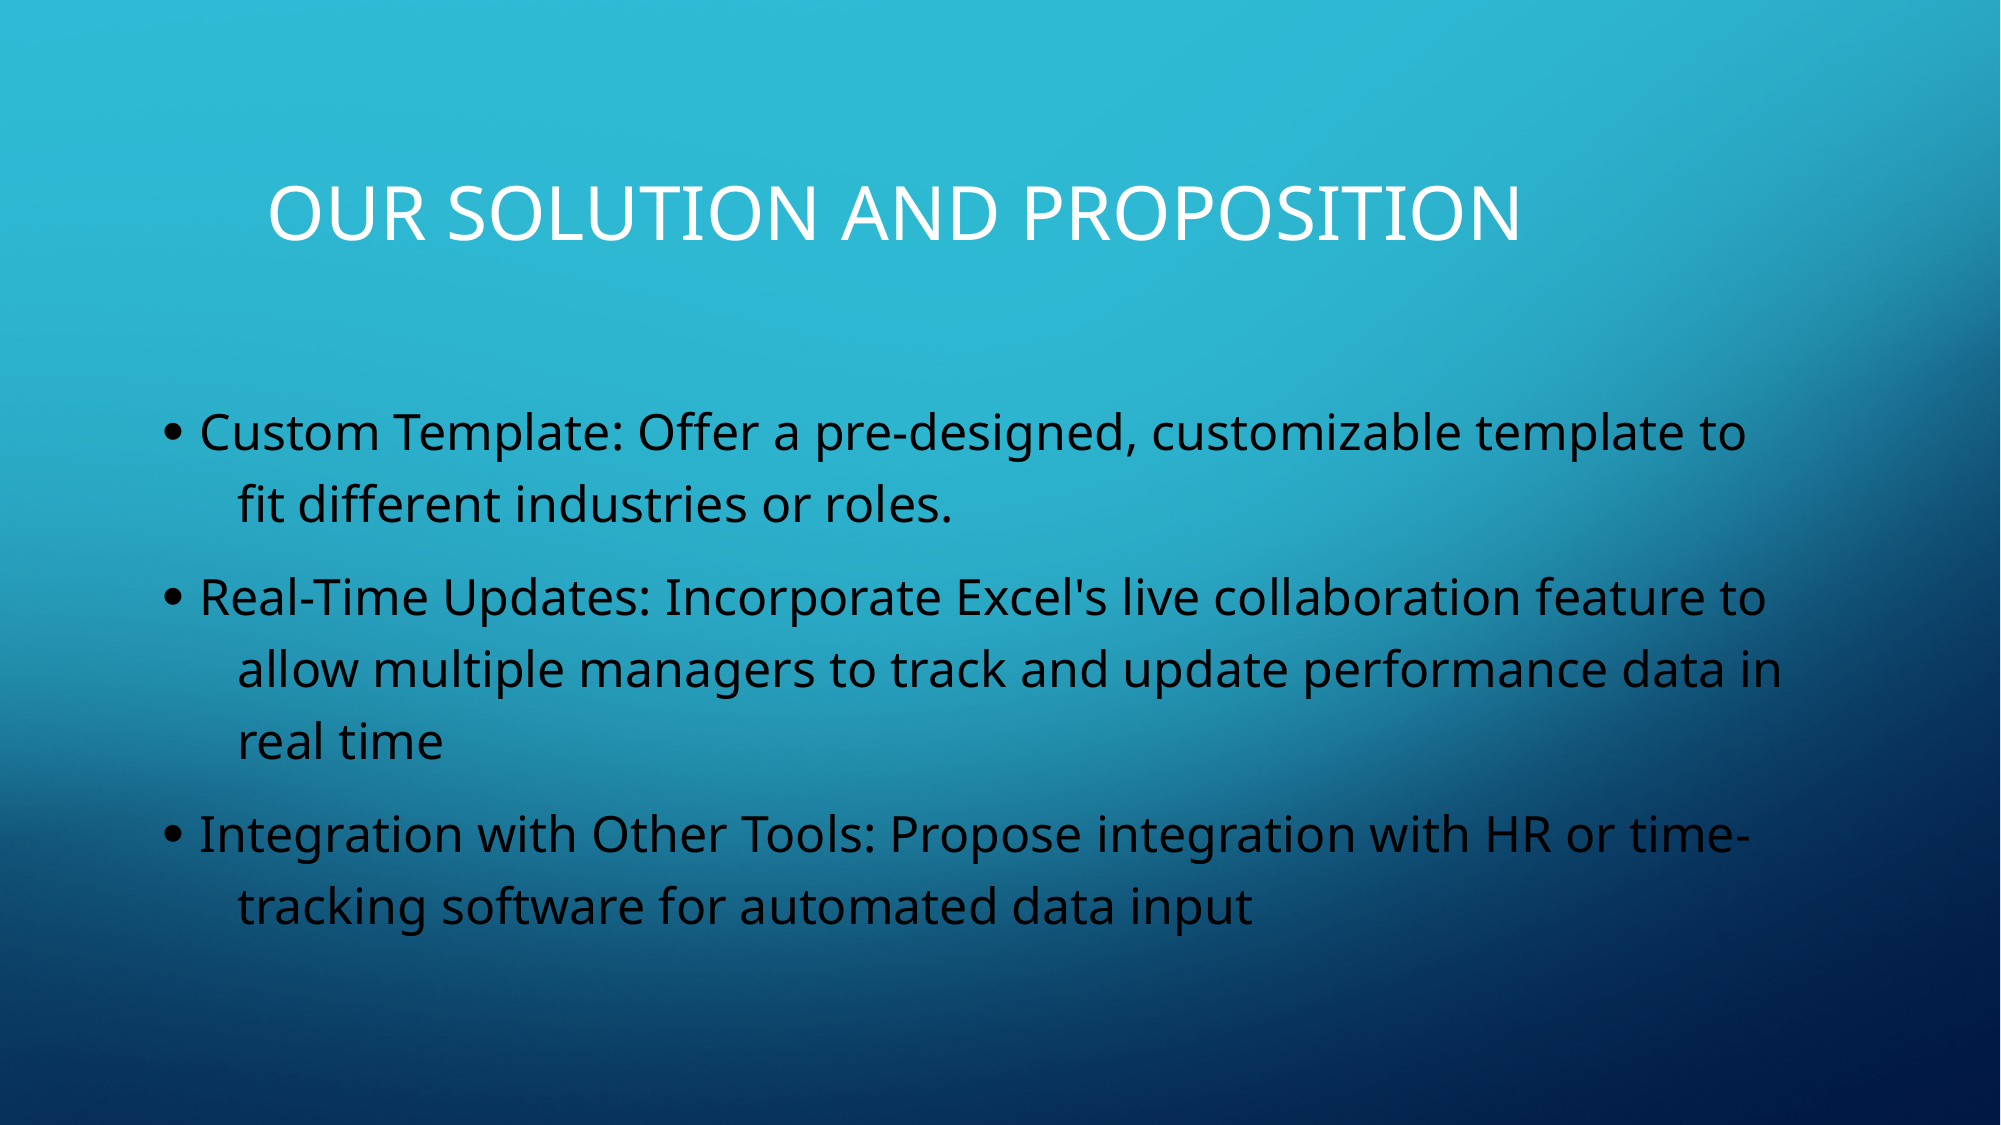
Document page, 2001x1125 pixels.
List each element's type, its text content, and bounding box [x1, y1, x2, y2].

title OUR SOLUTION AND PROPOSITION [251, 94, 1877, 338]
list Custom Template: Offer a pre-designed, customizable template to fit different industries or roles. Real-Time Updates: Incorporate Excel's live collaboration feature to allow multiple managers to track and update performance data in real time Integration with Other Tools: Propose integration with HR or time-tracking software for automated data input [147, 381, 1823, 964]
